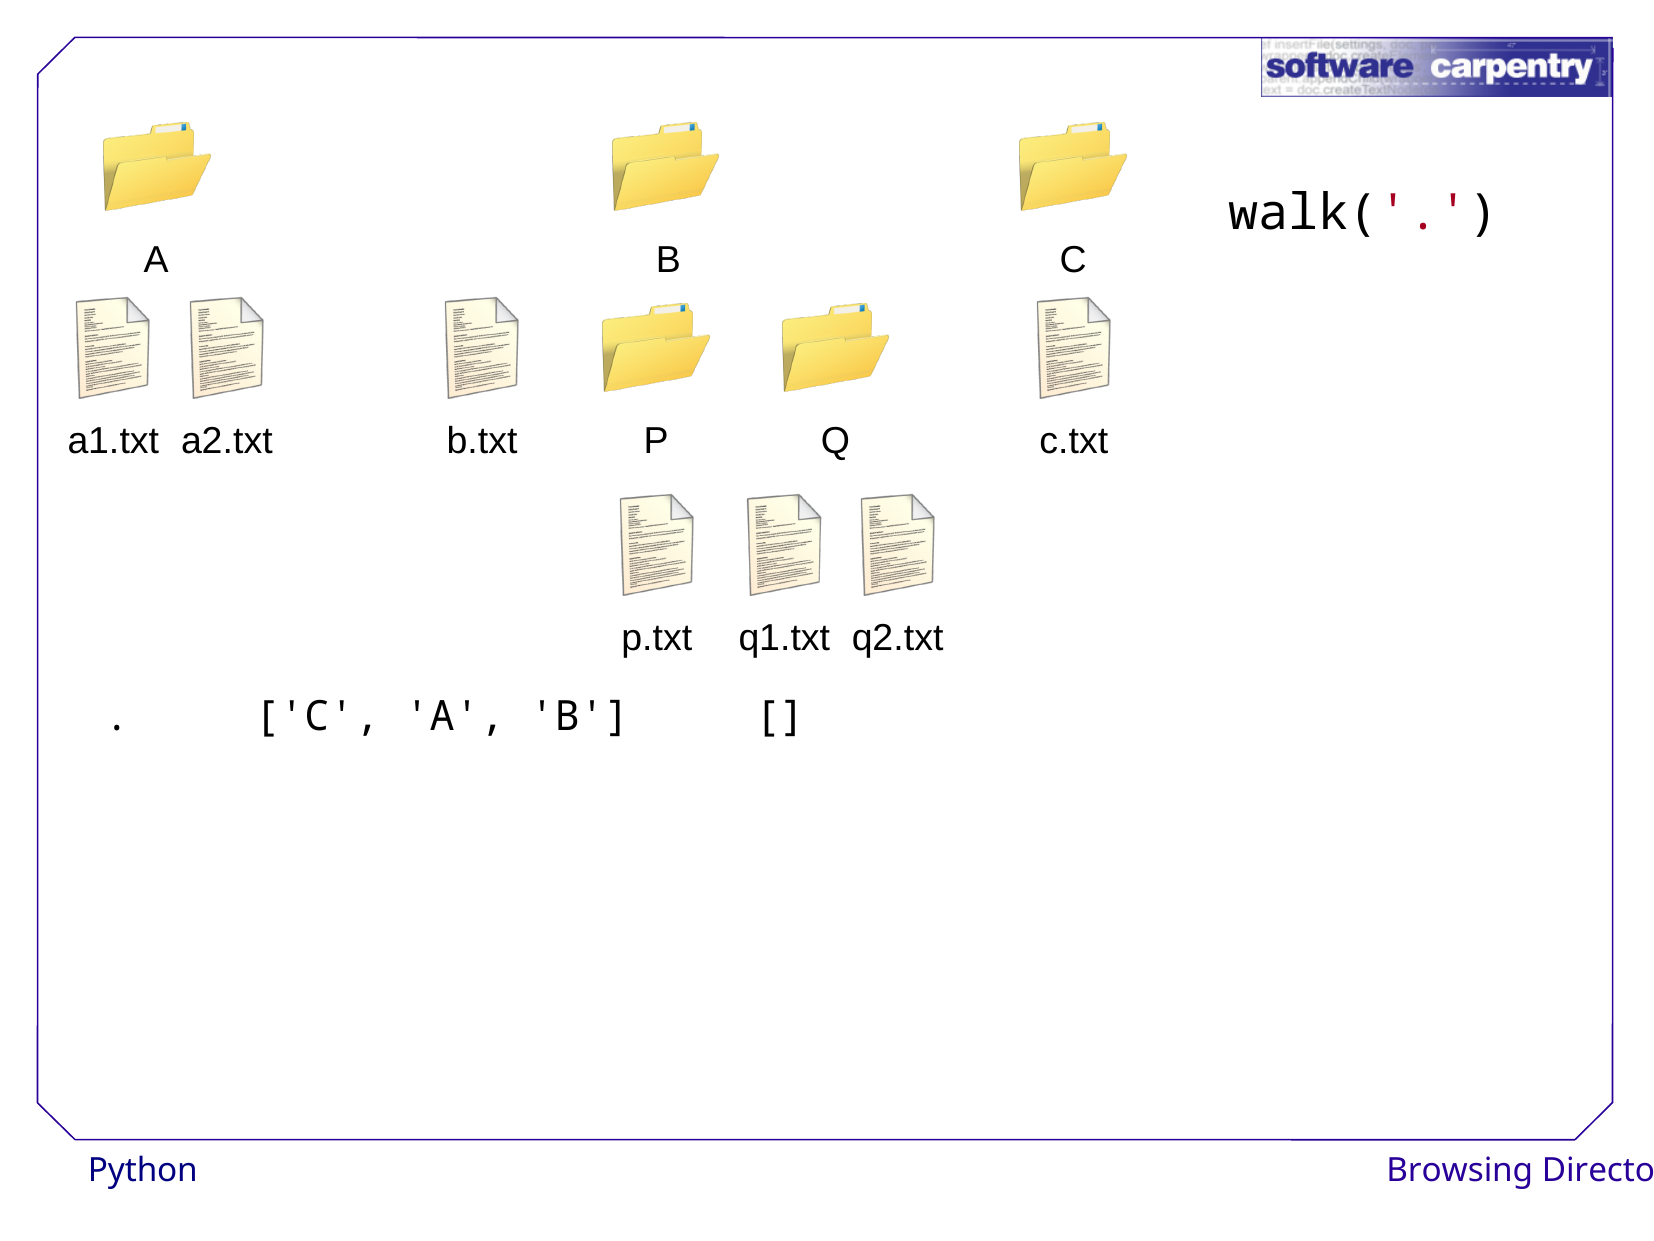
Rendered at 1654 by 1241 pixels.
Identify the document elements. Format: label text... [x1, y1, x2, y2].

text_box Q [805, 412, 865, 470]
picture [1261, 39, 1613, 97]
picture [99, 108, 215, 224]
text_box c.txt [1024, 412, 1124, 470]
text_box P [628, 412, 684, 470]
picture [778, 289, 893, 405]
picture [56, 290, 284, 404]
text_box b.txt [431, 412, 533, 470]
text_box walk('.') [1214, 156, 1517, 252]
text_box A [128, 231, 184, 290]
text_box p.txt [606, 609, 708, 668]
picture [727, 487, 955, 602]
text_box B [640, 231, 696, 290]
picture [608, 108, 723, 224]
picture [425, 290, 539, 404]
picture [598, 289, 714, 405]
text_box . ['C', 'A', 'B'] [] [89, 686, 1512, 1150]
text_box q1.txt [723, 609, 846, 668]
picture [600, 487, 714, 602]
text_box a1.txt [52, 412, 175, 470]
picture [1017, 290, 1131, 404]
text_box a2.txt [175, 412, 288, 470]
text_box C [1044, 231, 1102, 290]
text_box q2.txt [846, 609, 959, 668]
picture [1015, 108, 1131, 224]
